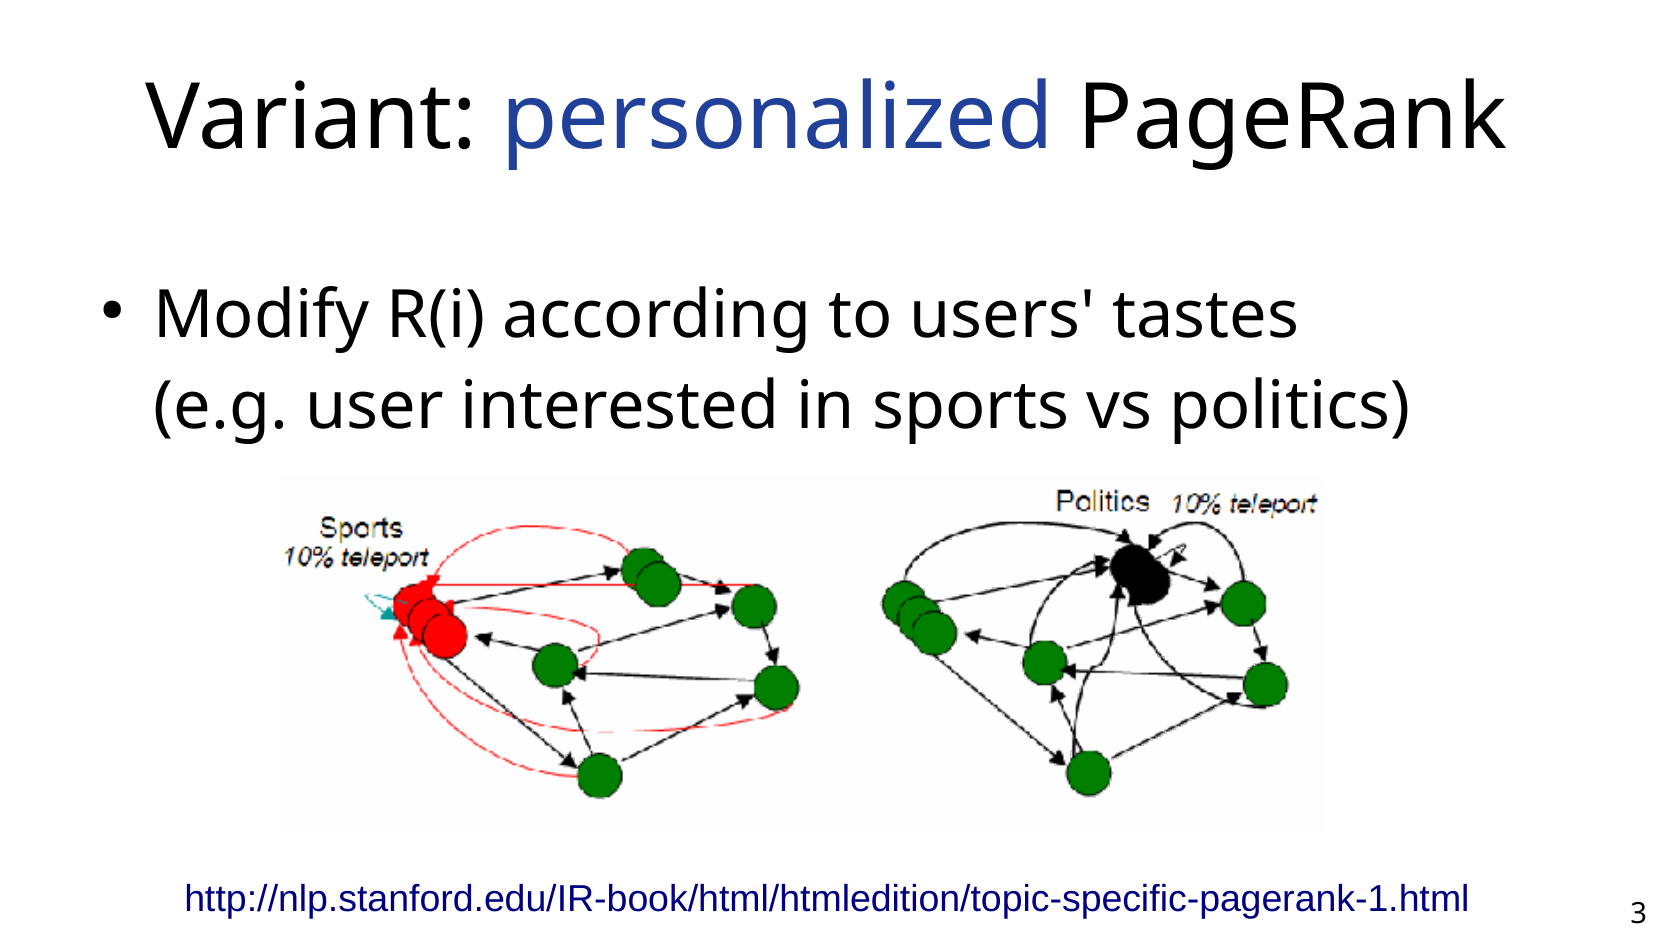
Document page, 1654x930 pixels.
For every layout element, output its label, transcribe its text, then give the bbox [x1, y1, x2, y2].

picture [280, 476, 1325, 832]
title Variant: personalized PageRank [82, 1, 1571, 225]
text_box http://nlp.stanford.edu/IR-book/html/htmledition/topic-specific-pagerank-1.html [169, 870, 1486, 927]
list Modify R(i) according to users' tastes (e.g. user interested in sports vs politics) [82, 266, 1571, 450]
